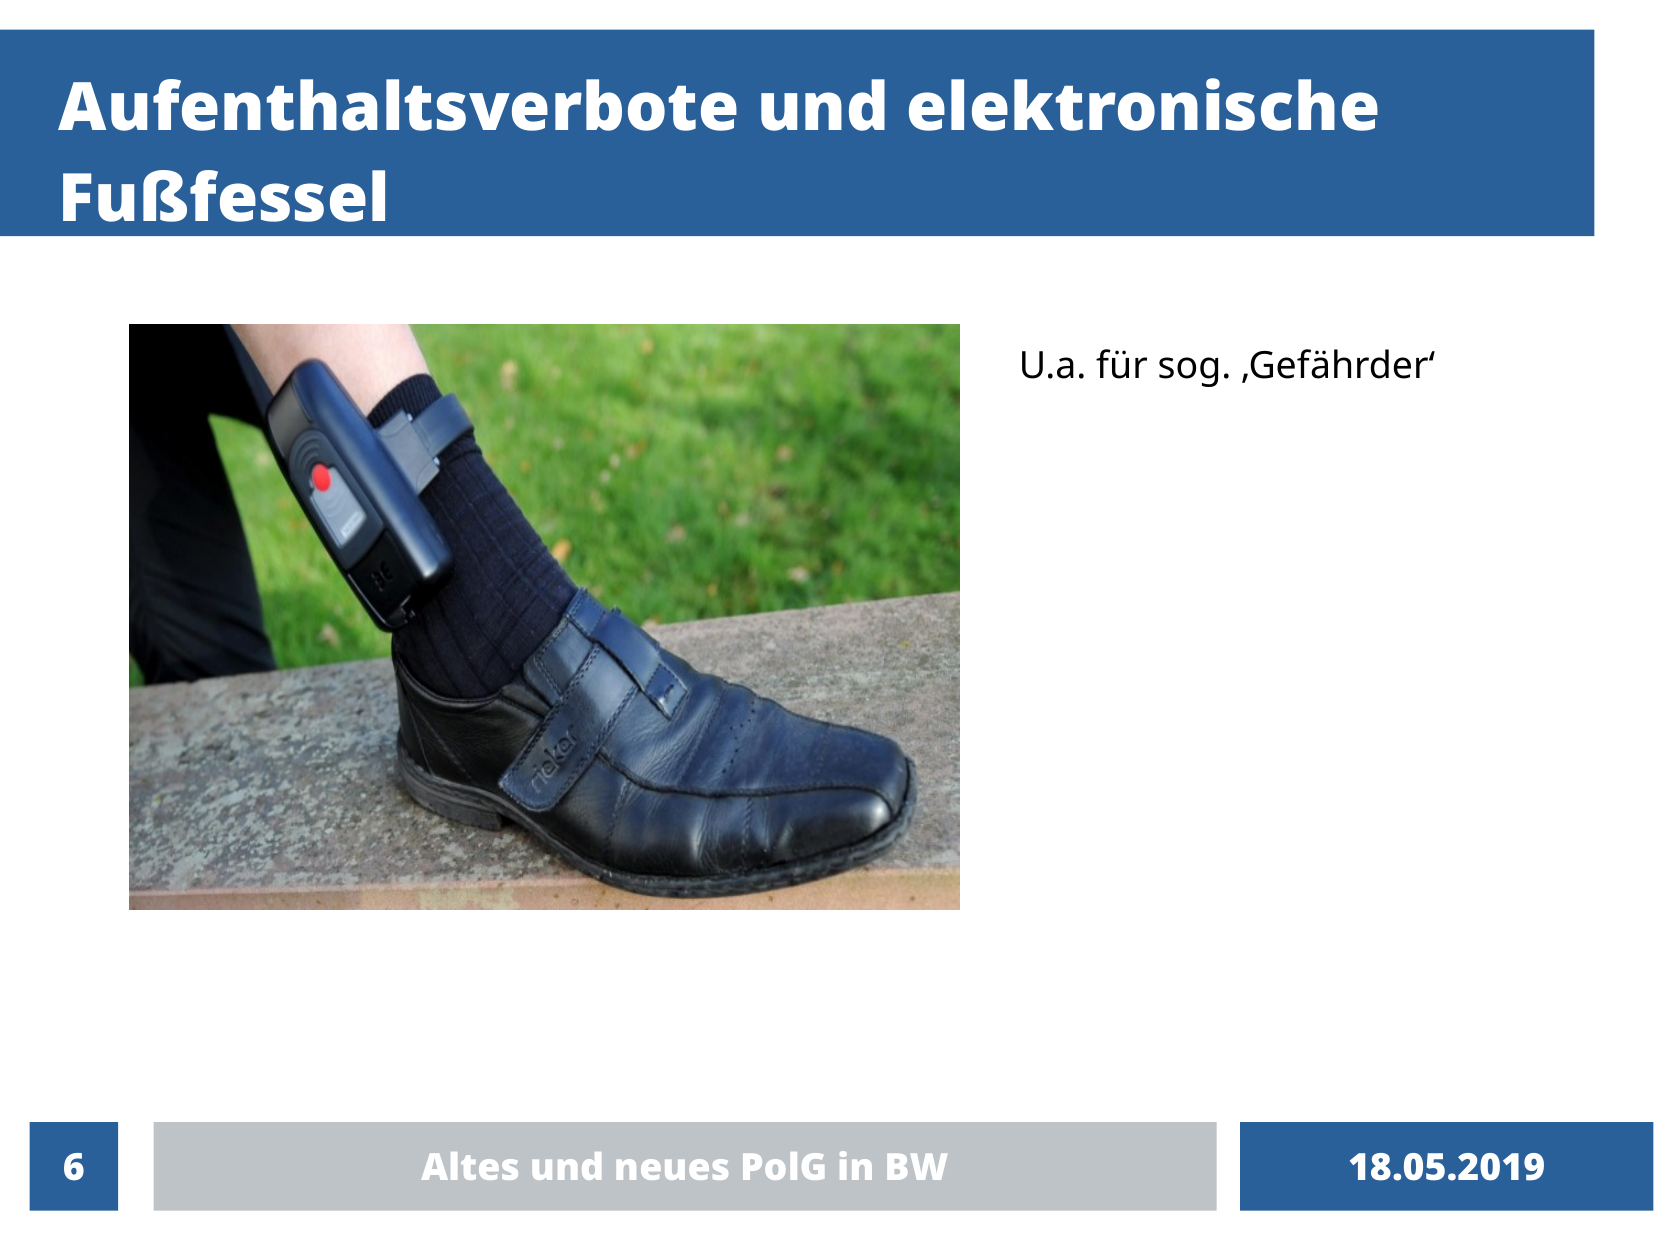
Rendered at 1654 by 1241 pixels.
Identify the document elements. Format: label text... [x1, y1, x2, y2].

title Aufenthaltsverbote und elektronische Fußfessel [59, 59, 1595, 207]
text_box U.a. für sog. ‚Gefährder‘ [1003, 330, 1630, 607]
picture [129, 324, 960, 910]
